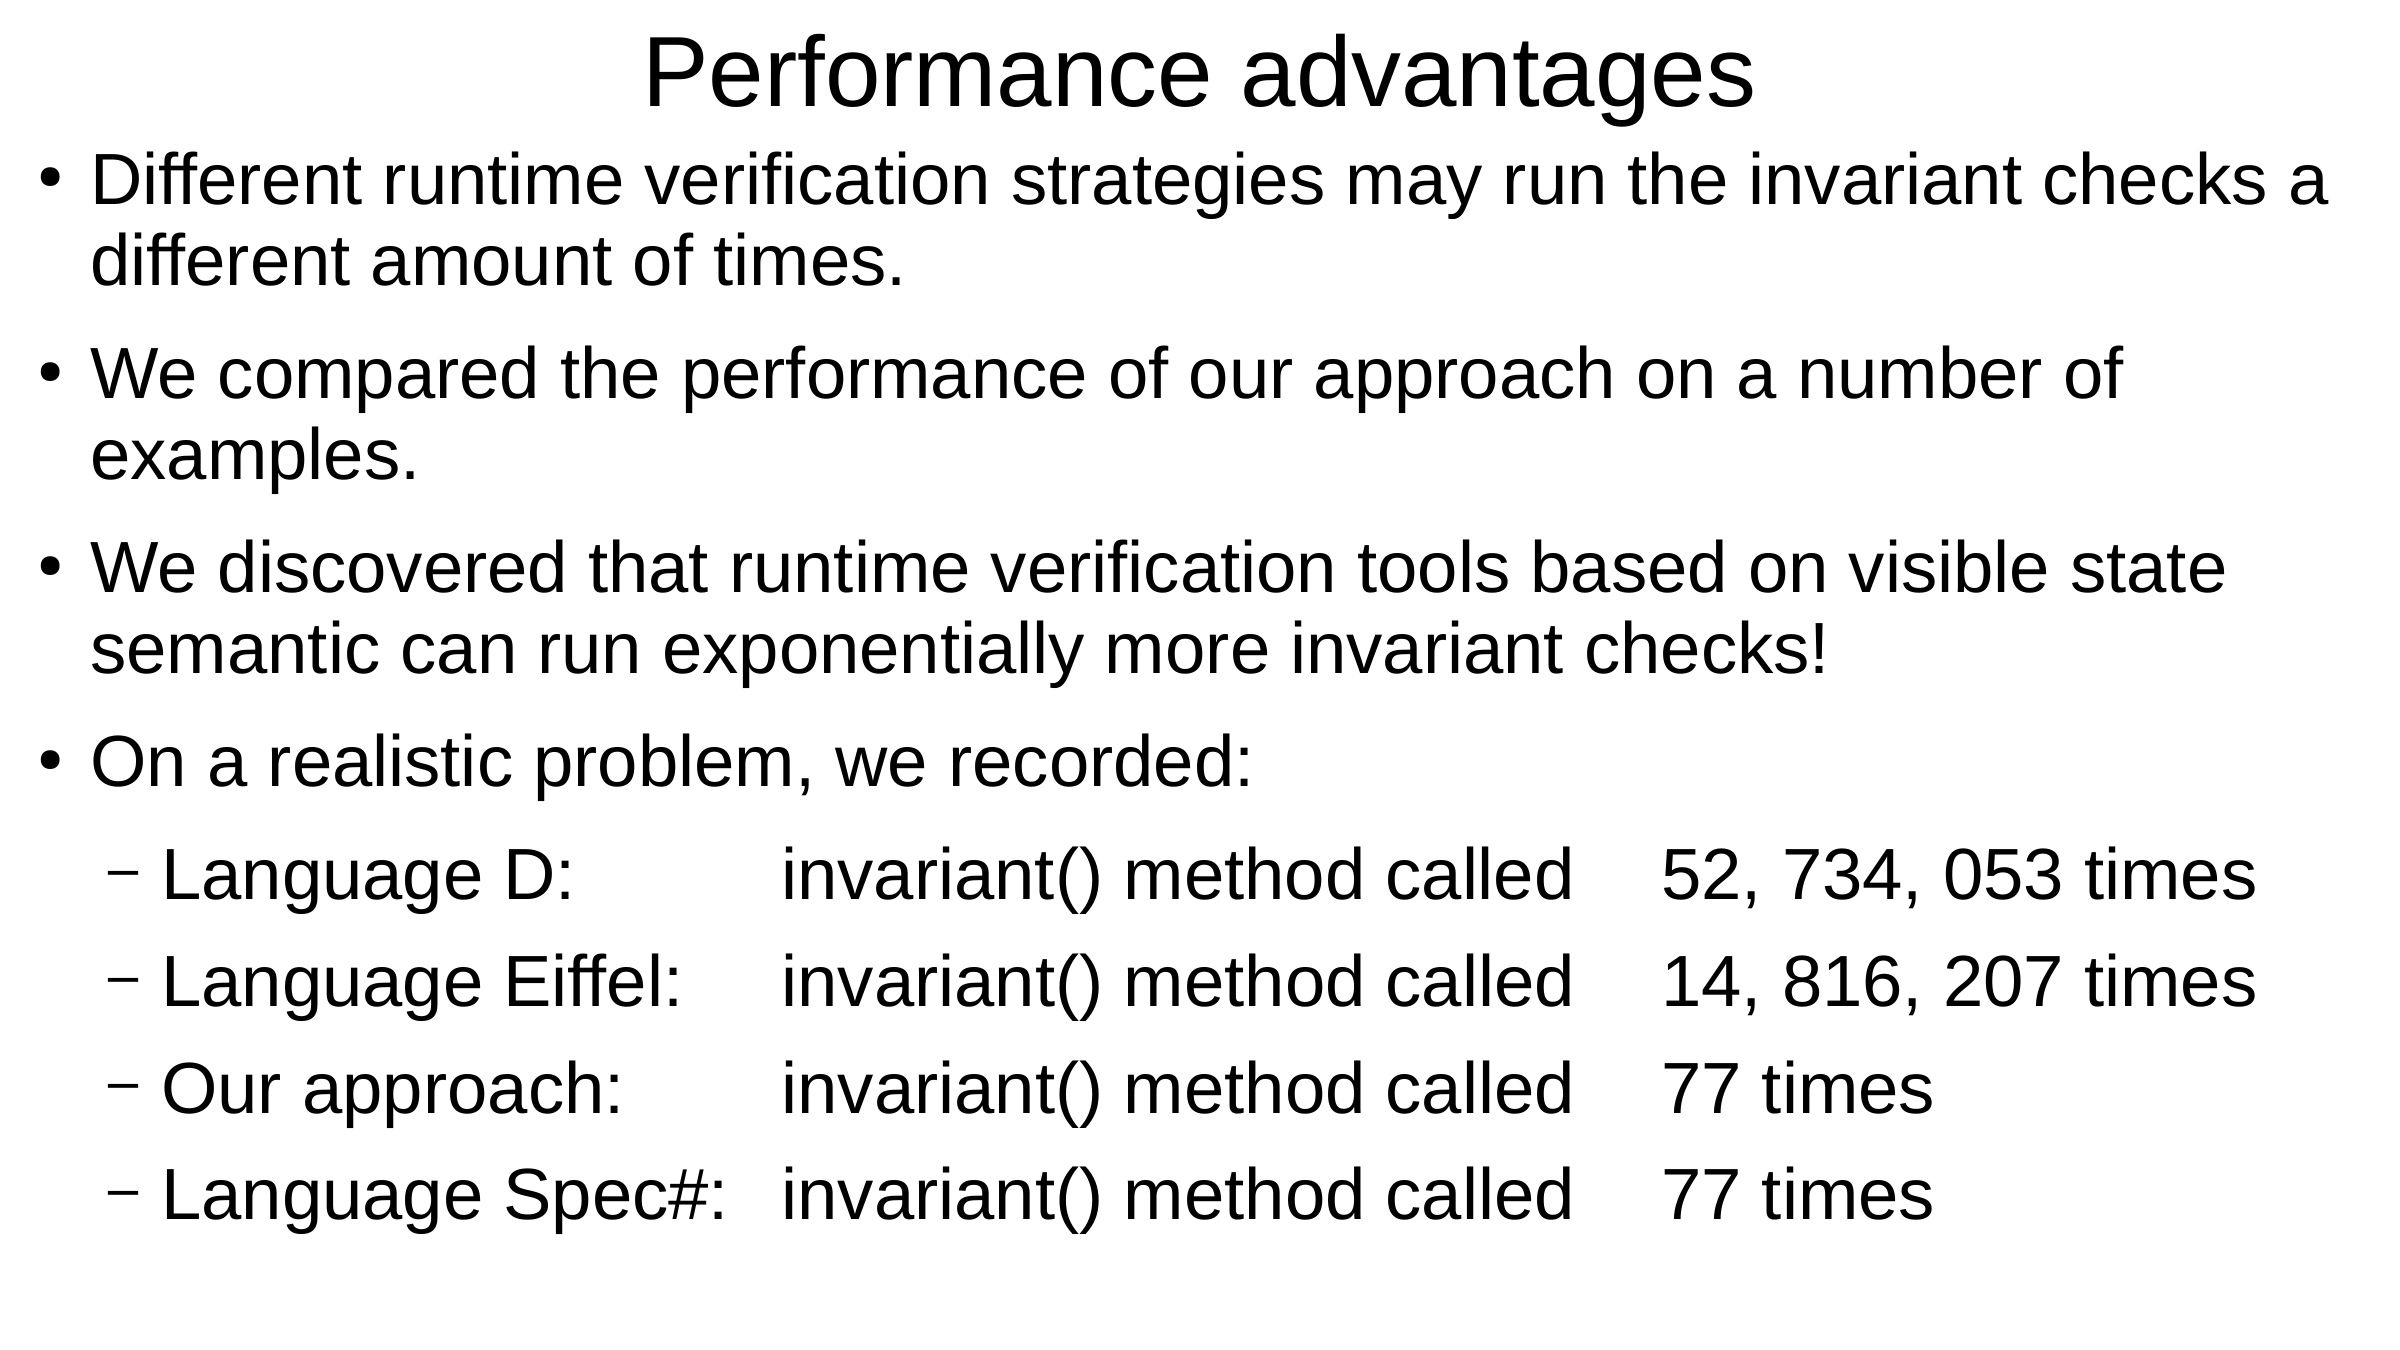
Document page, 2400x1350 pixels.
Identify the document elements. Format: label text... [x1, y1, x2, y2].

title Performance advantages [120, 0, 2280, 138]
list Different runtime verification strategies may run the invariant checks a different amount of times. We compared the performance of our approach on a number of examples. We discovered that runtime verification tools based on visible state semantic can run exponentially more invariant checks! On a realistic problem, we recorded: Language D: invariant() method called 52, 734, 053 times Language Eiffel: invariant() method called 14, 816, 207 times Our approach: invariant() method called 77 times Language Spec#: invariant() method called 77 times [19, 138, 2375, 1321]
